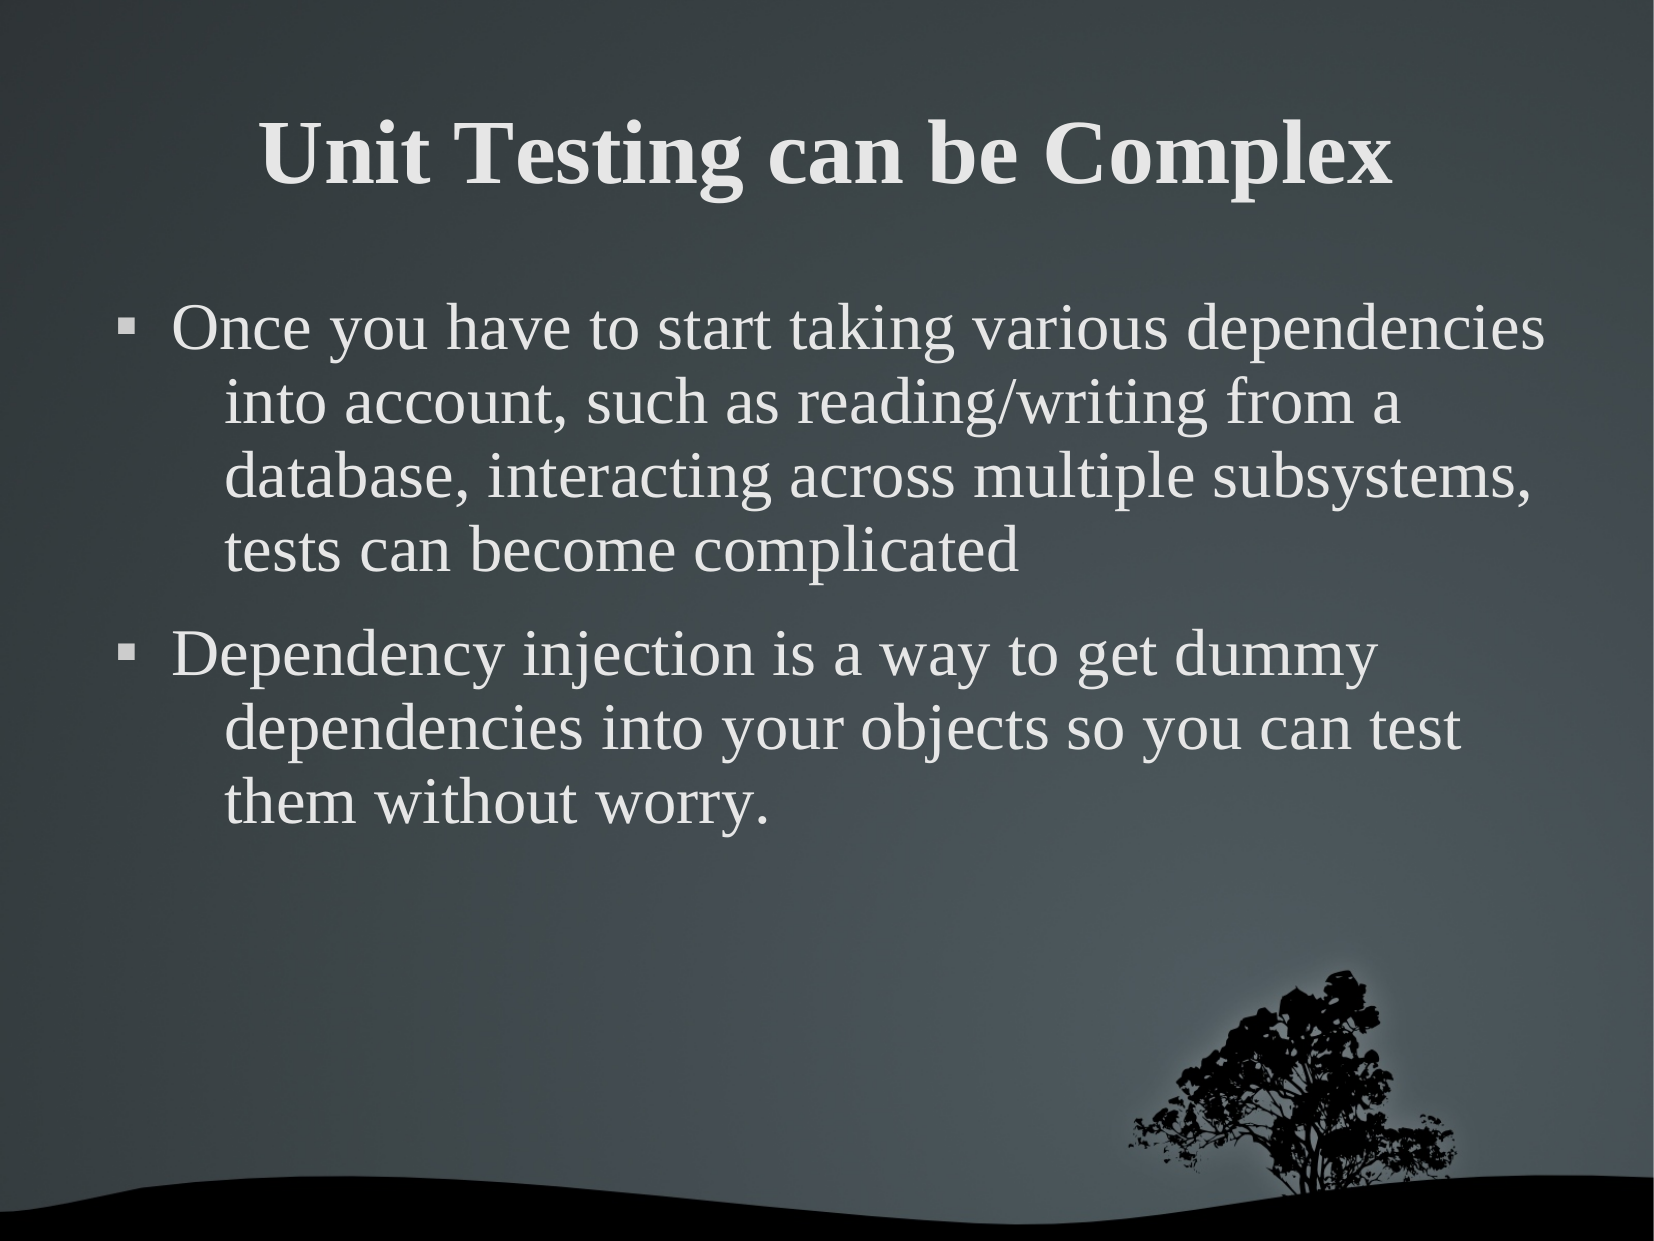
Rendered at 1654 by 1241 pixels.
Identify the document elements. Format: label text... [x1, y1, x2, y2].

title Unit Testing can be Complex [82, 49, 1571, 257]
list Once you have to start taking various dependencies into account, such as reading/writing from a database, interacting across multiple subsystems, tests can become complicated Dependency injection is a way to get dummy dependencies into your objects so you can test them without worry. [82, 290, 1571, 1109]
picture [0, 0, 1654, 1241]
